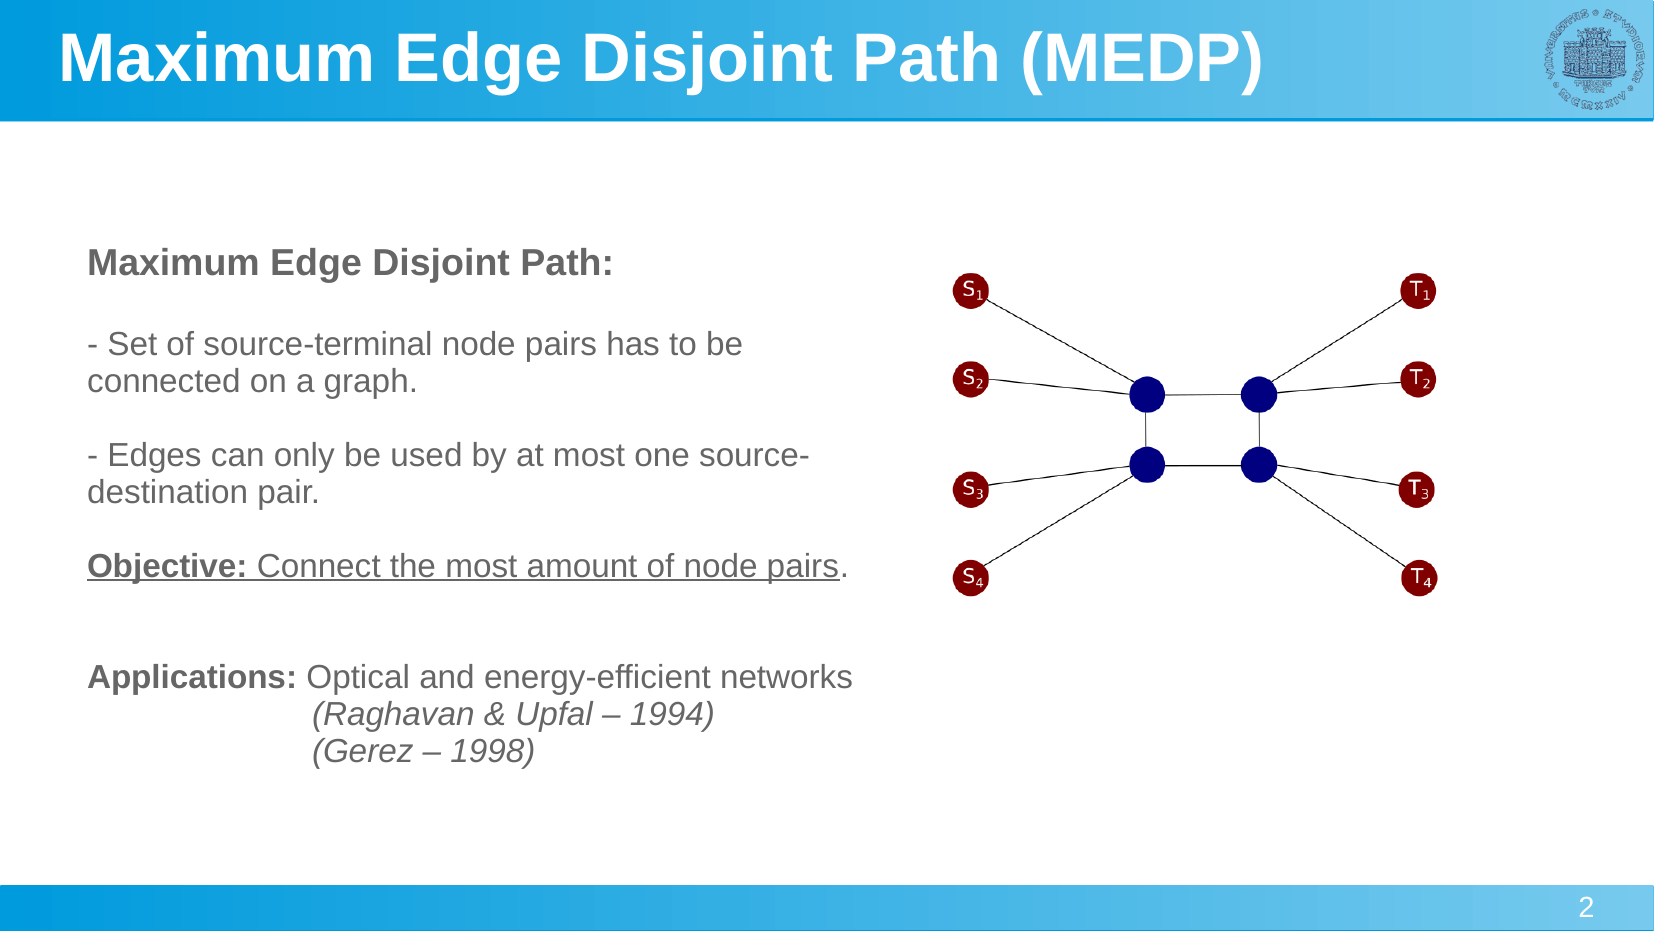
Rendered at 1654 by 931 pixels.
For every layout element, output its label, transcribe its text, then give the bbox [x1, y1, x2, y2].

picture [1537, 0, 1654, 117]
picture [937, 262, 1453, 604]
title Maximum Edge Disjoint Path (MEDP) [59, 18, 1595, 97]
text_box Maximum Edge Disjoint Path: - Set of source-terminal node pairs has to be connected on a graph. - Edges can only be used by at most one source-destination pair. Objective: Connect the most amount of node pairs. Applications: Optical and energy-efficient networks (Raghavan & Upfal – 1994) (Gerez – 1998) [72, 233, 901, 777]
